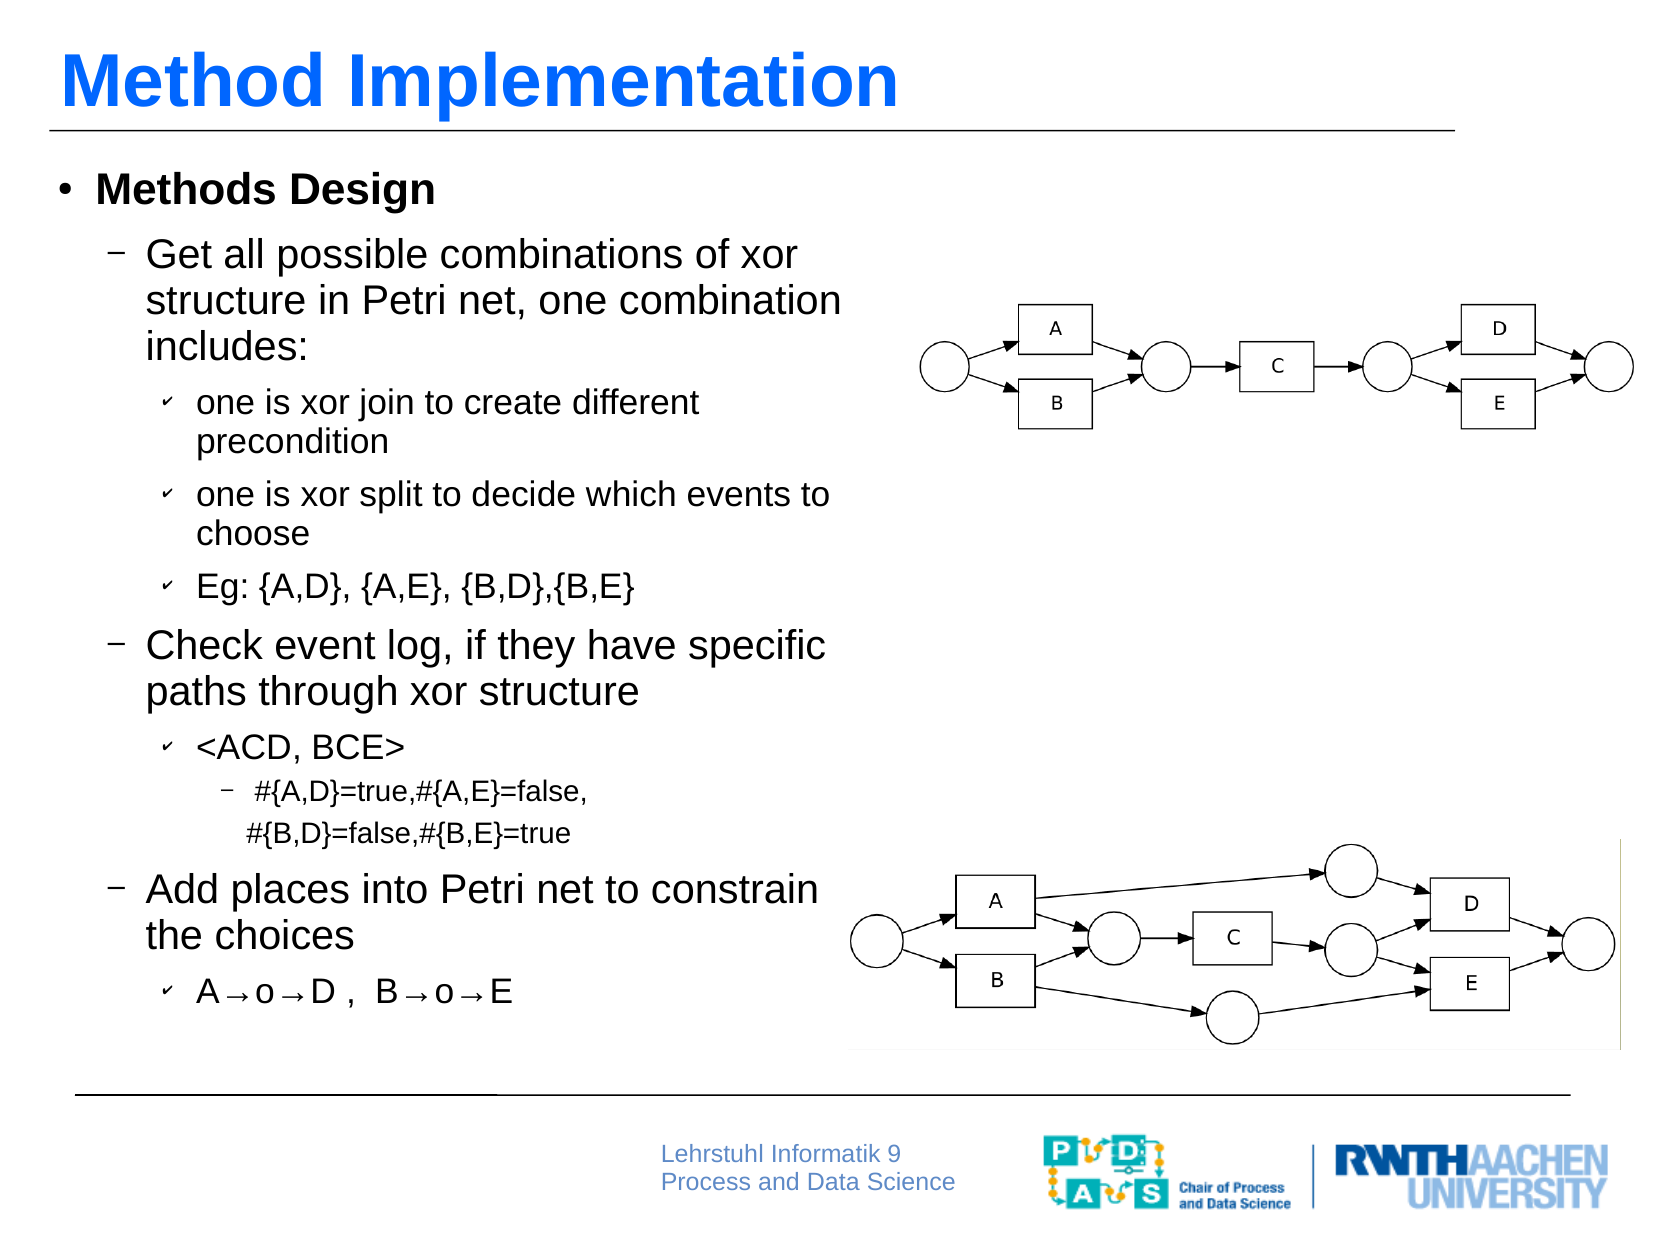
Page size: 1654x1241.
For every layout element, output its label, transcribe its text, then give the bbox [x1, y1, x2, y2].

list Methods Design Get all possible combinations of xor structure in Petri net, one combination includes: one is xor join to create different precondition one is xor split to decide which events to choose Eg: {A,D}, {A,E}, {B,D},{B,E} Check event log, if they have specific paths through xor structure <ACD, BCE> #{A,D}=true,#{A,E}=false, #{B,D}=false,#{B,E}=true Add places into Petri net to constrain the choices A→o→D , B→o→E [45, 165, 886, 1021]
picture [915, 299, 1636, 433]
picture [848, 839, 1621, 1050]
picture [1005, 1090, 1647, 1241]
title Method Implementation [60, 30, 1549, 131]
